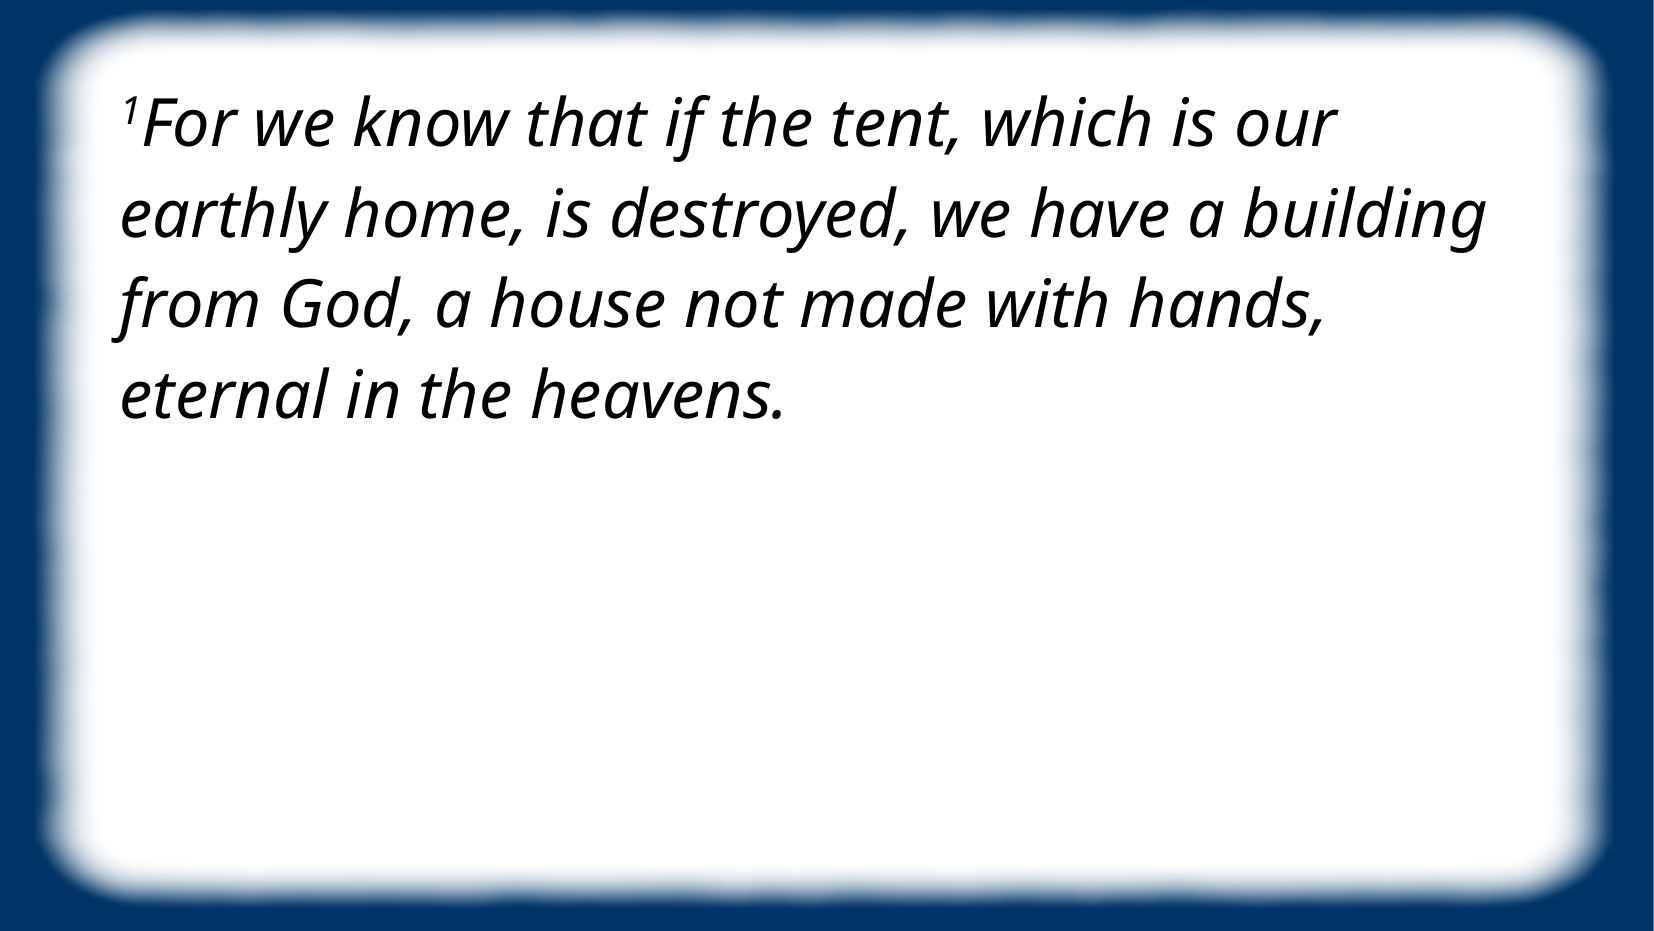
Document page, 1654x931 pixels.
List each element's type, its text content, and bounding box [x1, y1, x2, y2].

text_box 1For we know that if the tent, which is our earthly home, is destroyed, we have a building from God, a house not made with hands, eternal in the heavens. [105, 67, 1561, 481]
picture [0, 0, 1654, 931]
